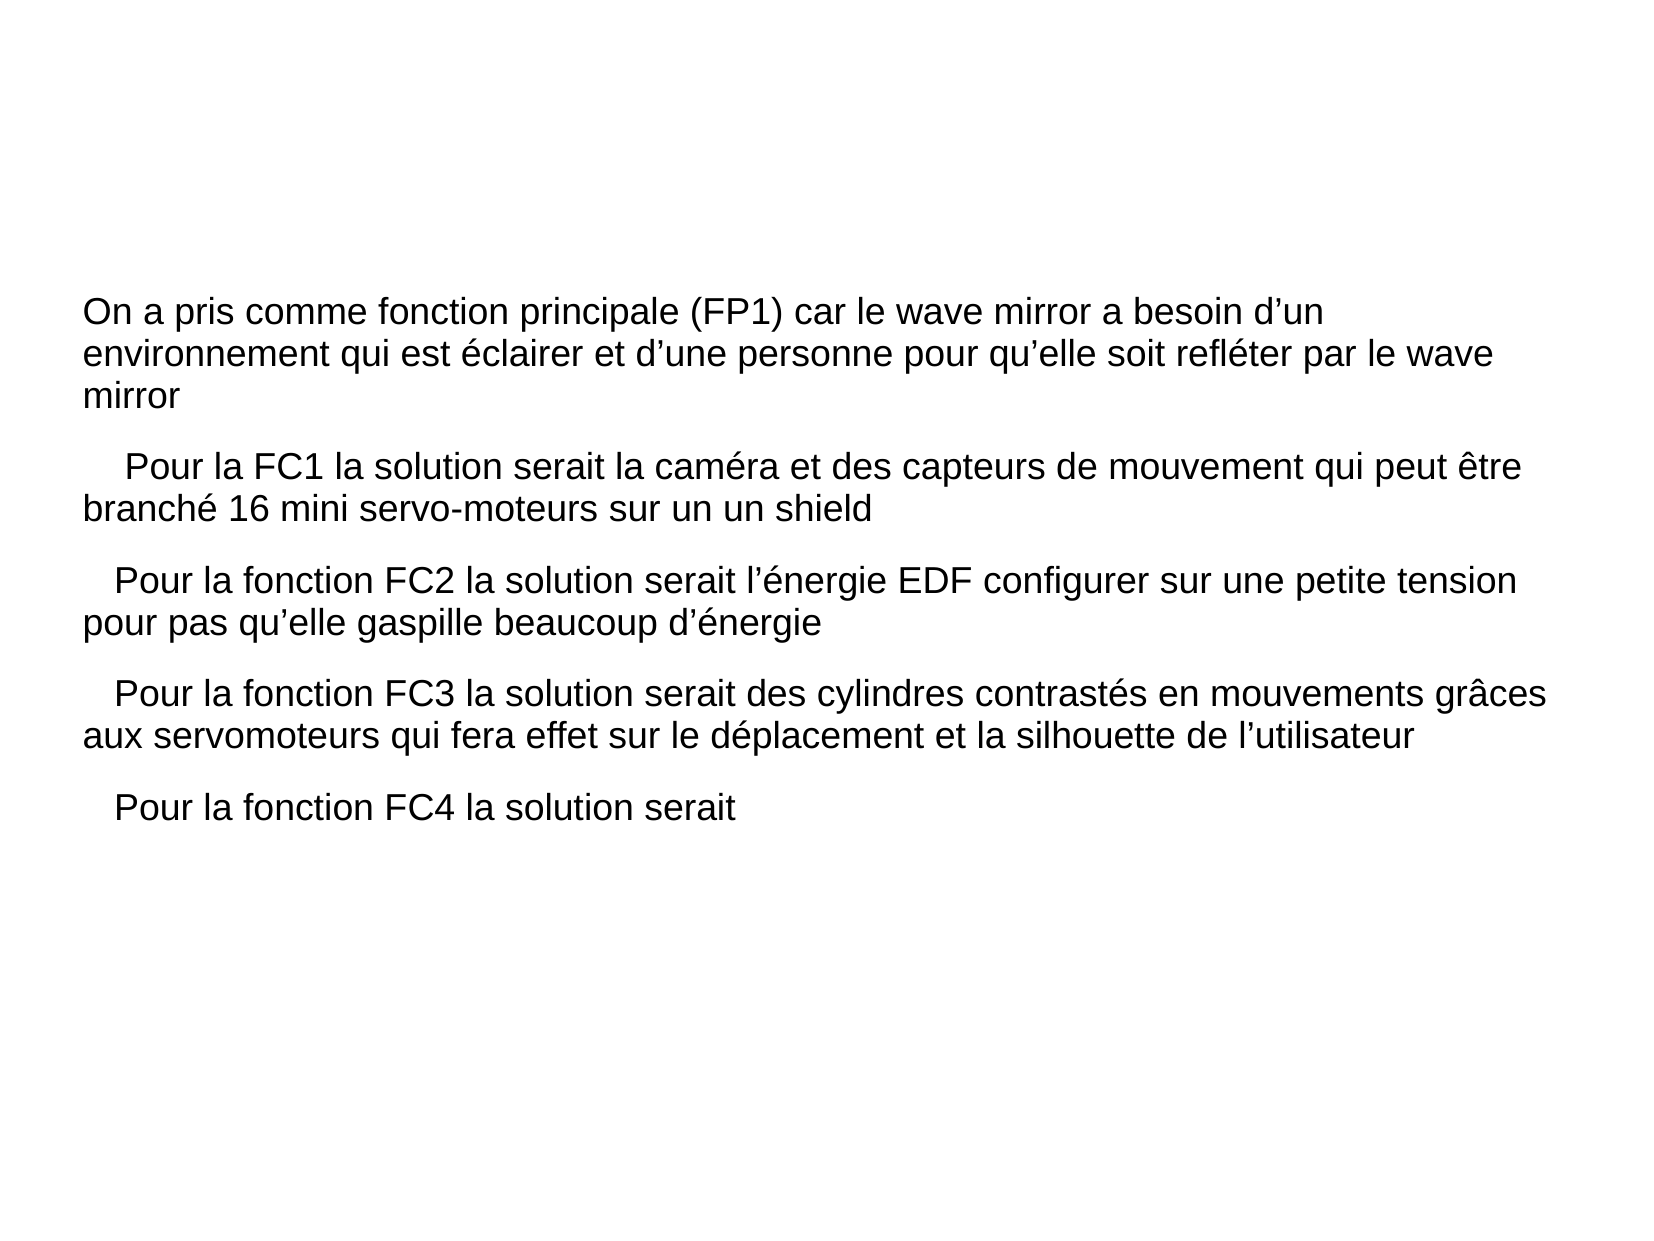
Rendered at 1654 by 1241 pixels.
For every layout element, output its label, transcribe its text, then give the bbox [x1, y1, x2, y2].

list On a pris comme fonction principale (FP1) car le wave mirror a besoin d’un environnement qui est éclairer et d’une personne pour qu’elle soit refléter par le wave mirror Pour la FC1 la solution serait la caméra et des capteurs de mouvement qui peut être branché 16 mini servo-moteurs sur un un shield Pour la fonction FC2 la solution serait l’énergie EDF configurer sur une petite tension pour pas qu’elle gaspille beaucoup d’énergie Pour la fonction FC3 la solution serait des cylindres contrastés en mouvements grâces aux servomoteurs qui fera effet sur le déplacement et la silhouette de l’utilisateur Pour la fonction FC4 la solution serait [82, 290, 1571, 1010]
